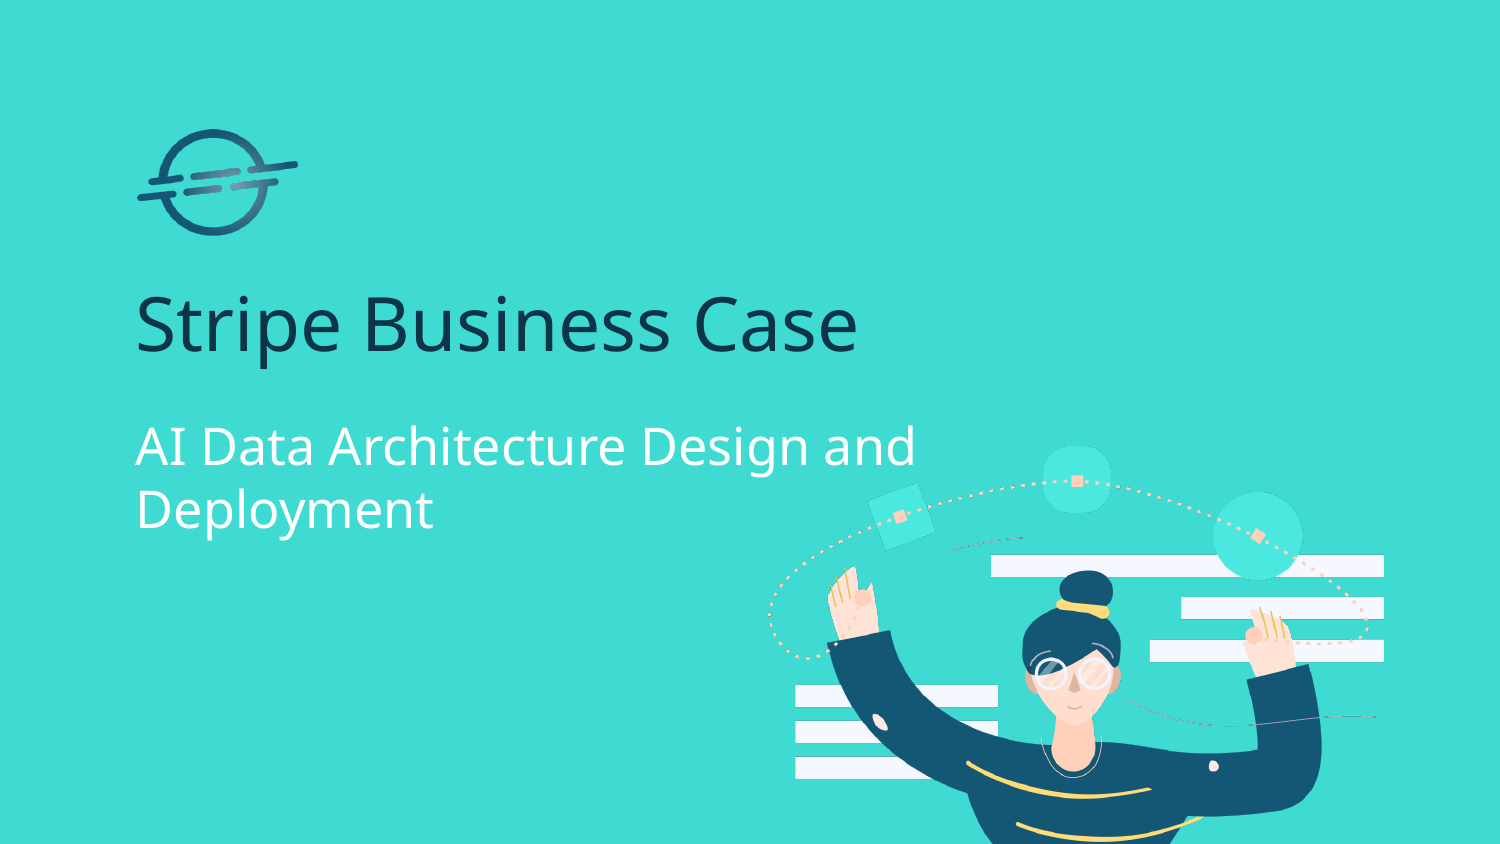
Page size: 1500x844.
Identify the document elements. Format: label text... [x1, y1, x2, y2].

title AI Data Architecture Design and Deployment [120, 403, 993, 554]
picture [768, 425, 1395, 844]
title Stripe Business Case [120, 280, 1469, 382]
picture [137, 129, 298, 236]
